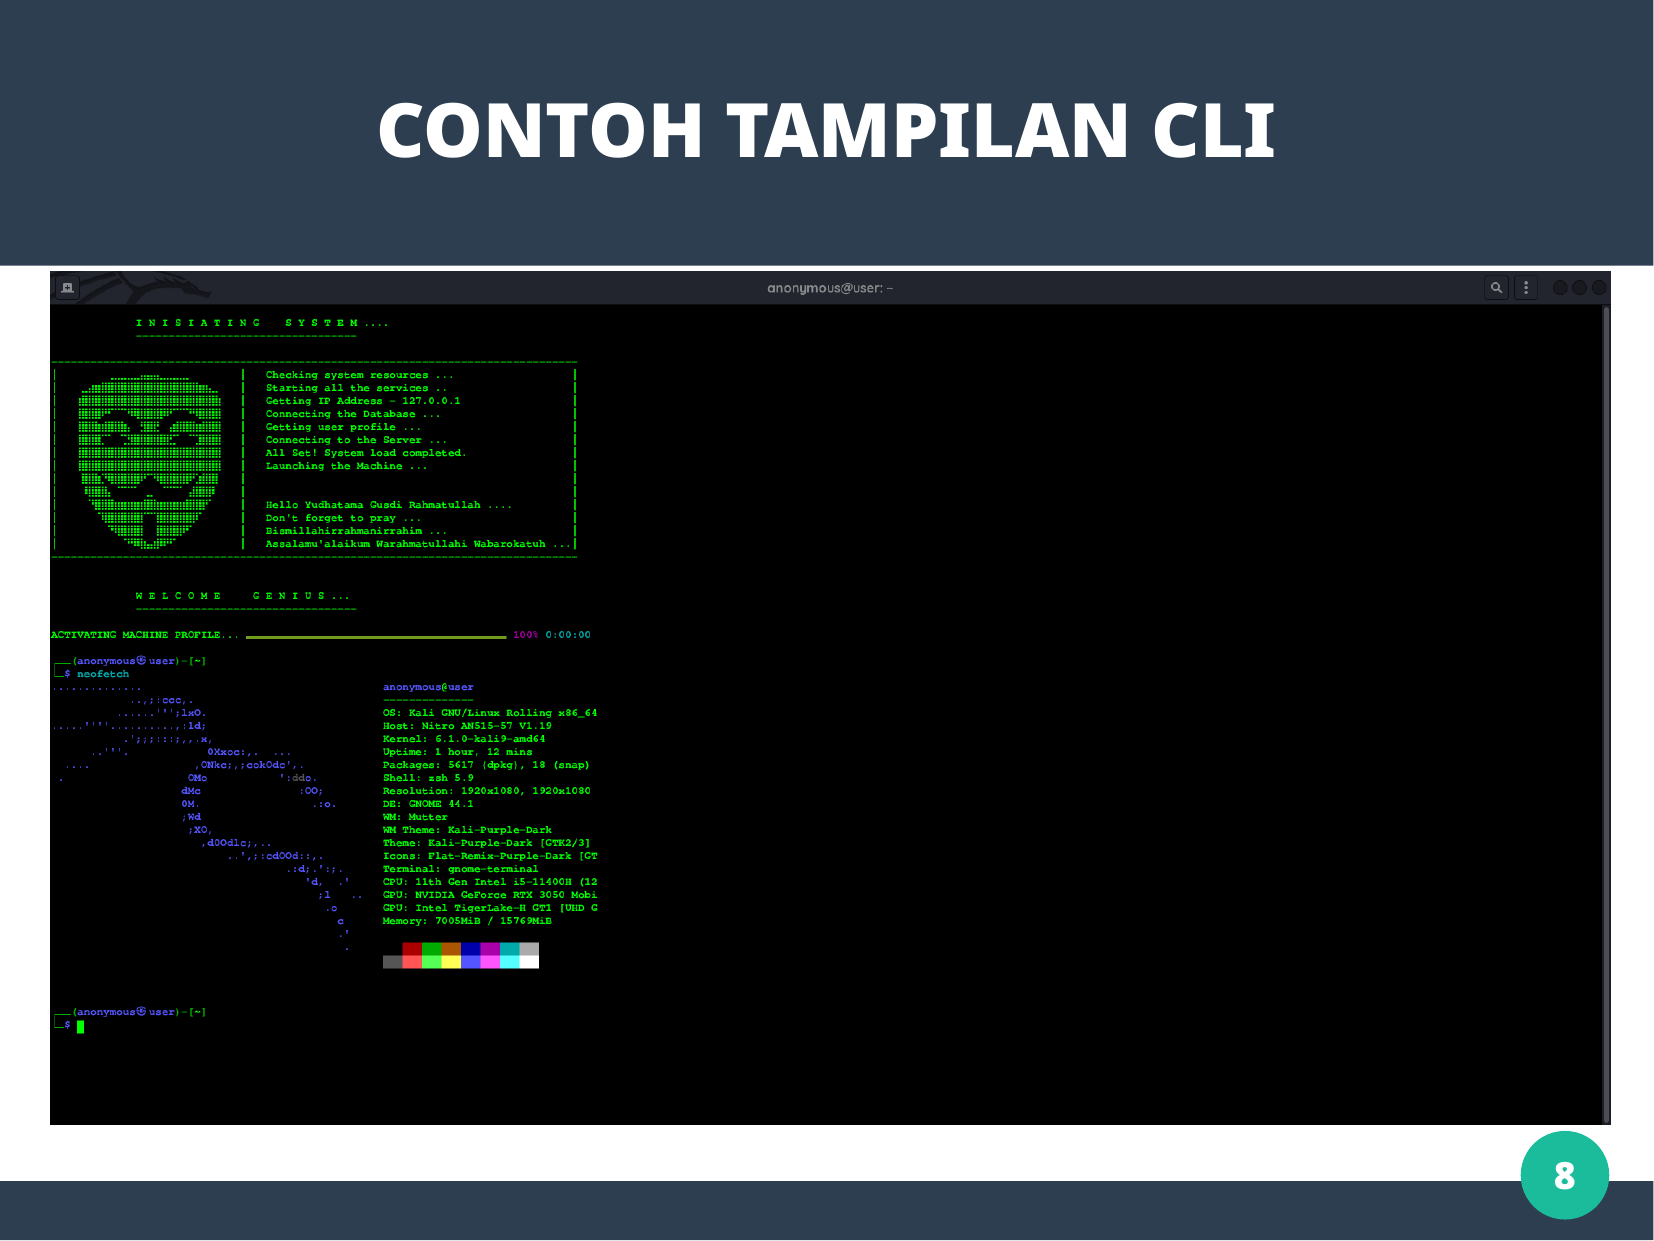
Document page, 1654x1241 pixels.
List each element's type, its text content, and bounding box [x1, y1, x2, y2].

picture [50, 271, 1611, 1126]
title CONTOH TAMPILAN CLI [59, 49, 1595, 207]
